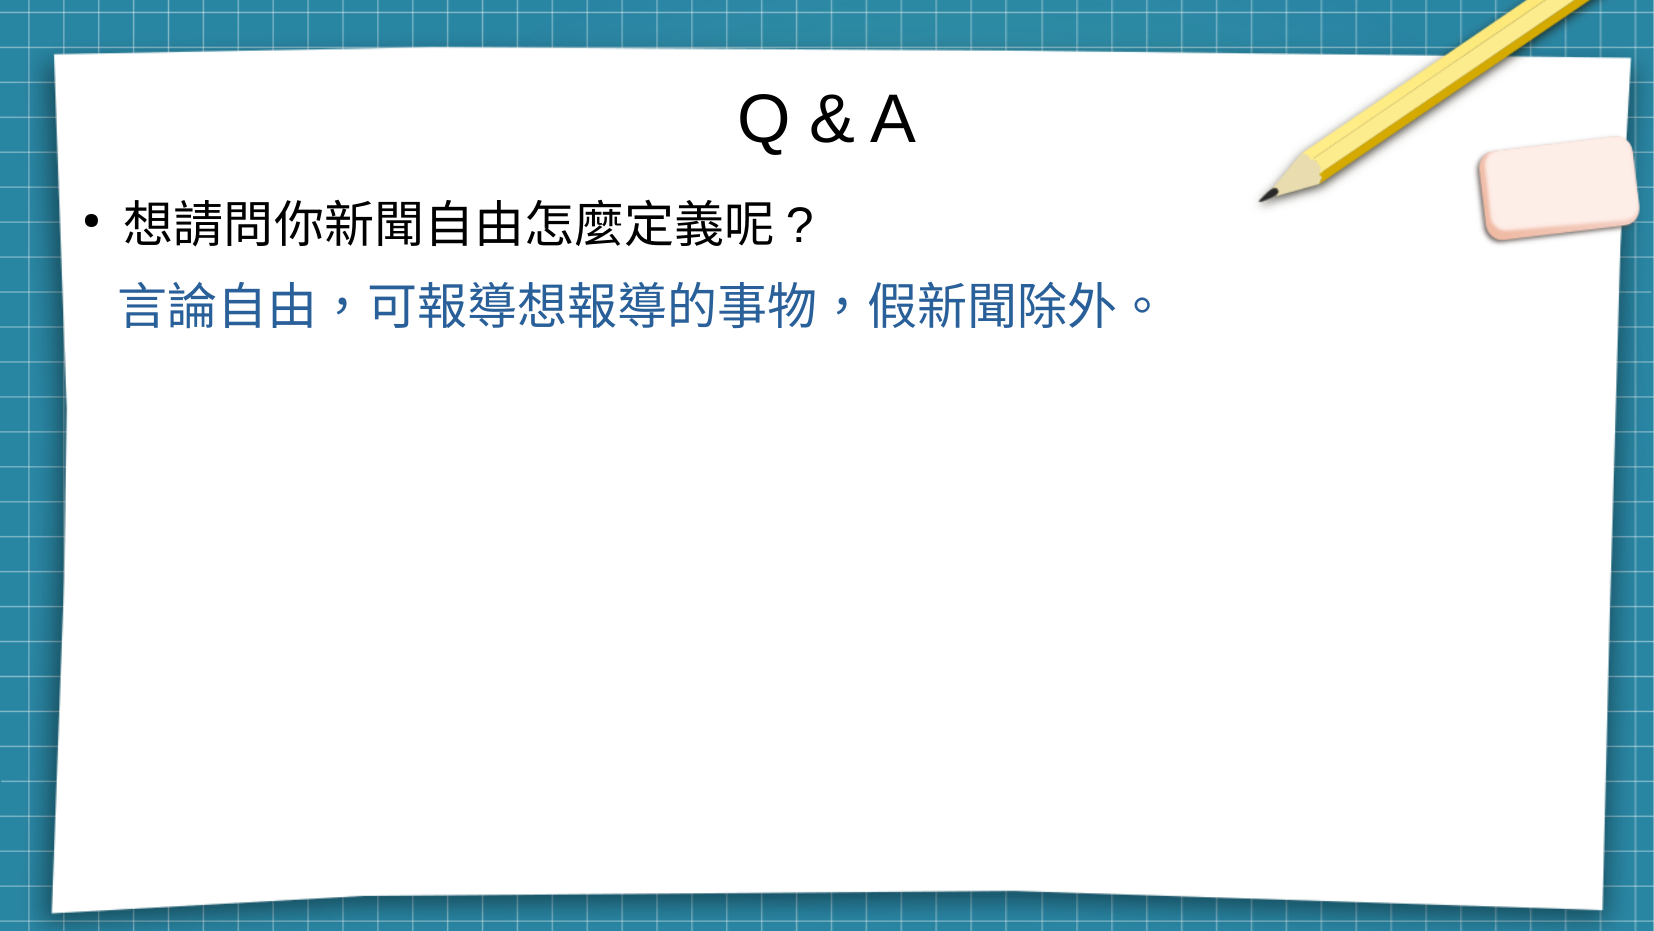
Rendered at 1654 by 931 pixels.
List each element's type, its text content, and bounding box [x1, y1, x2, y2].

list 想請問你新聞自由怎麼定義呢? 言論自由，可報導想報導的事物，假新聞除外。 [82, 192, 1571, 868]
title Q & A [82, 37, 1571, 192]
